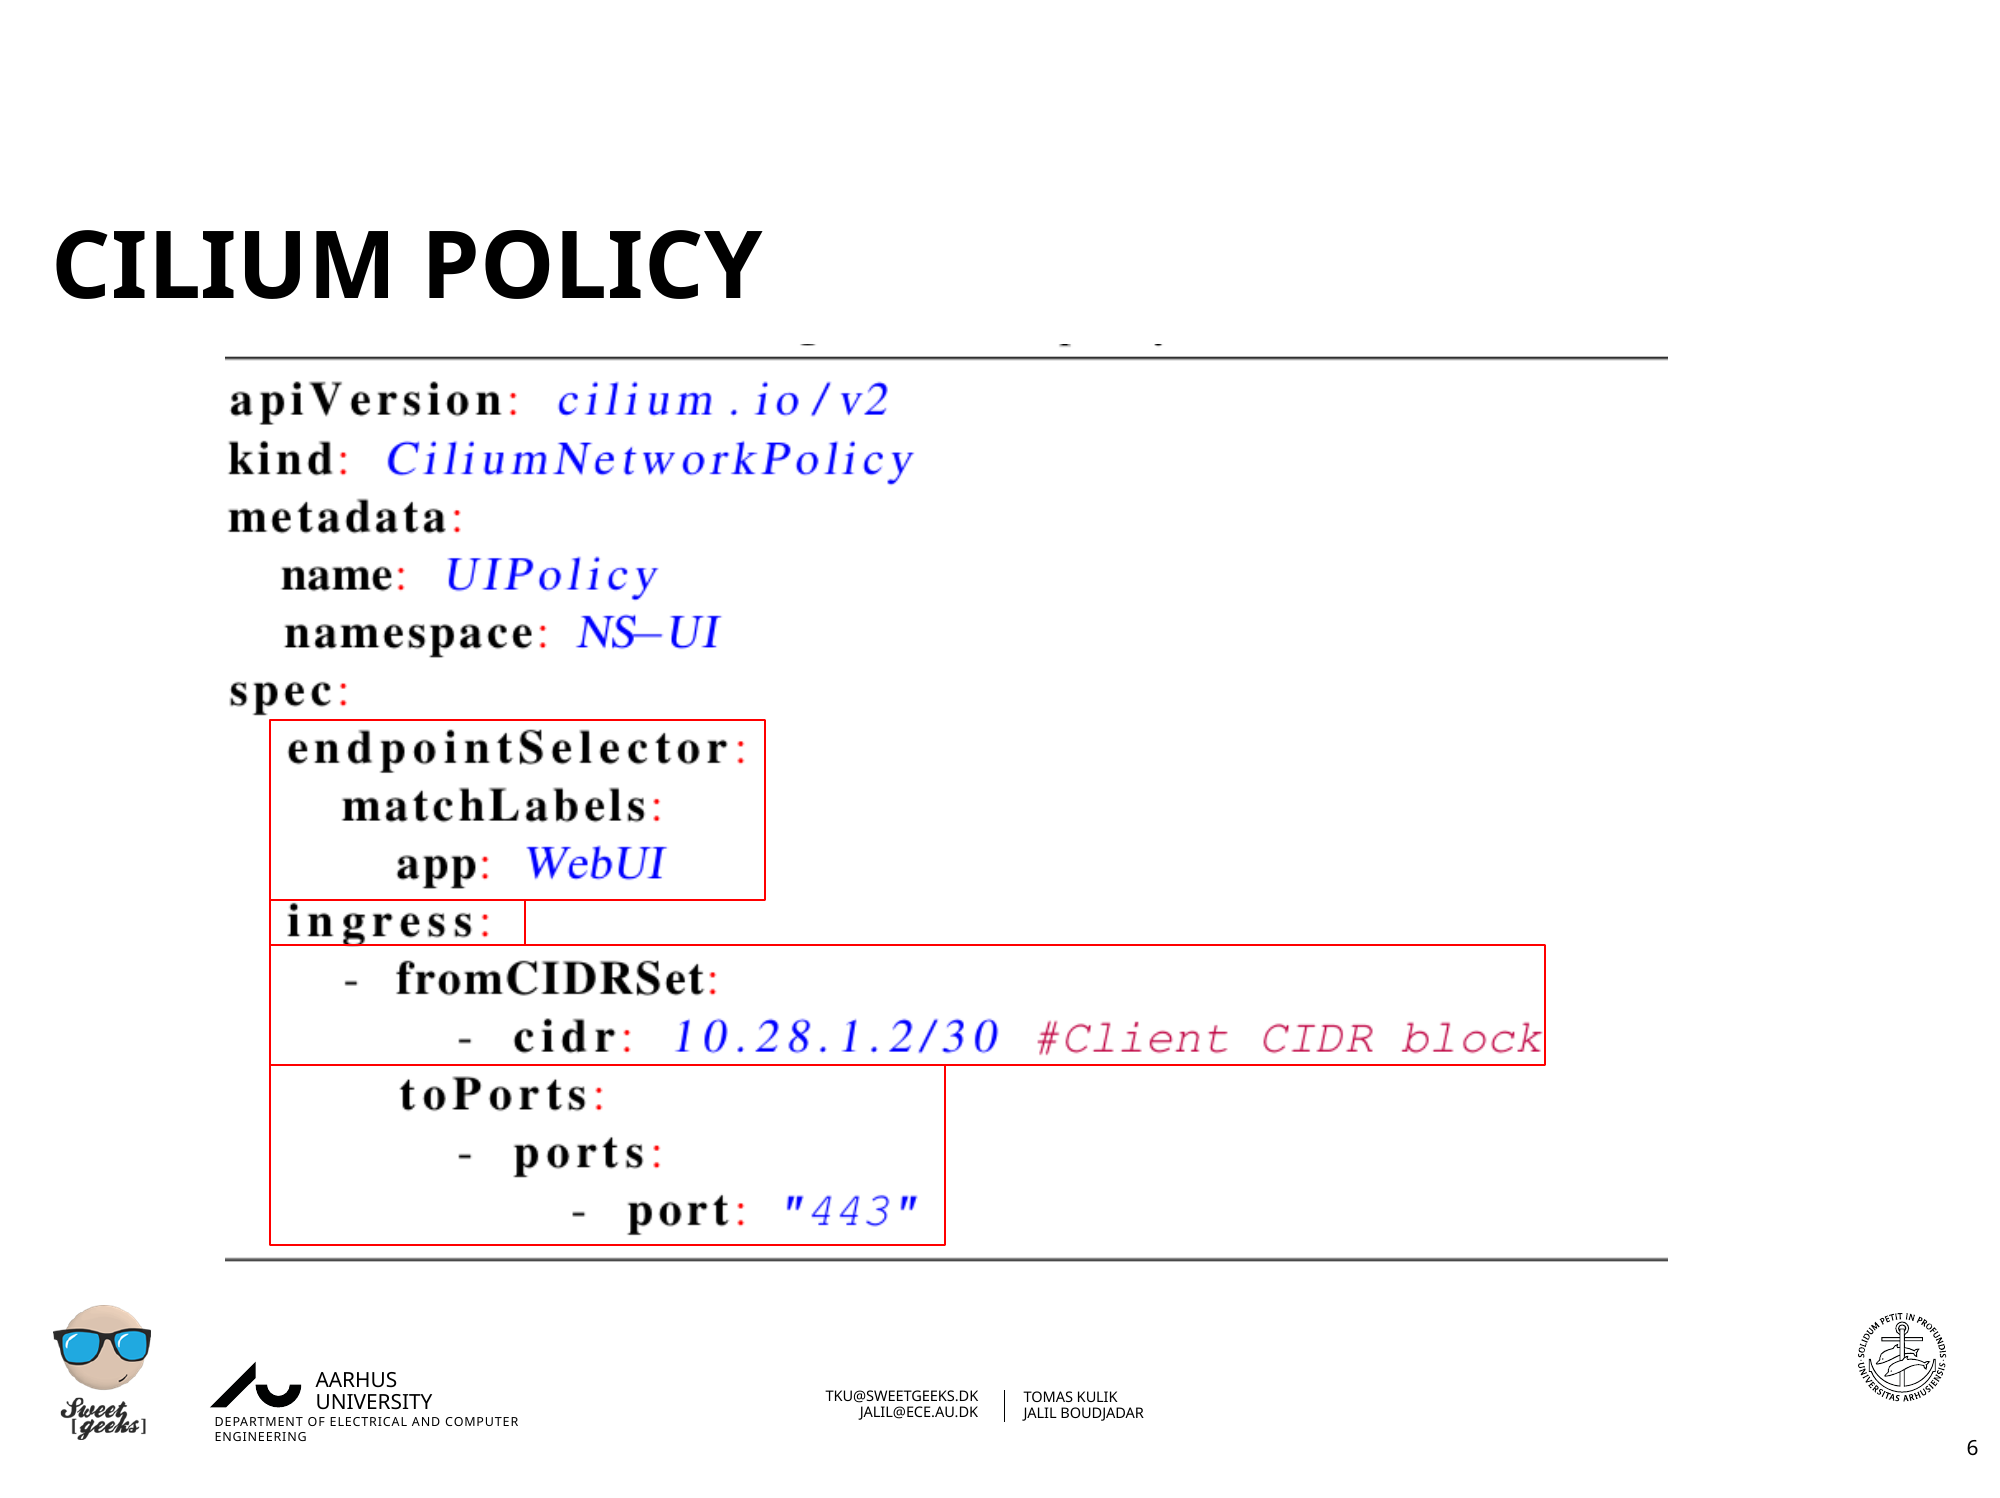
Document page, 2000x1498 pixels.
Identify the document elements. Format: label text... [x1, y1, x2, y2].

slide_number <number> [1937, 1437, 1979, 1463]
picture [225, 344, 1668, 1283]
text_box Cilium policy [51, 32, 1948, 319]
picture [53, 1305, 151, 1440]
